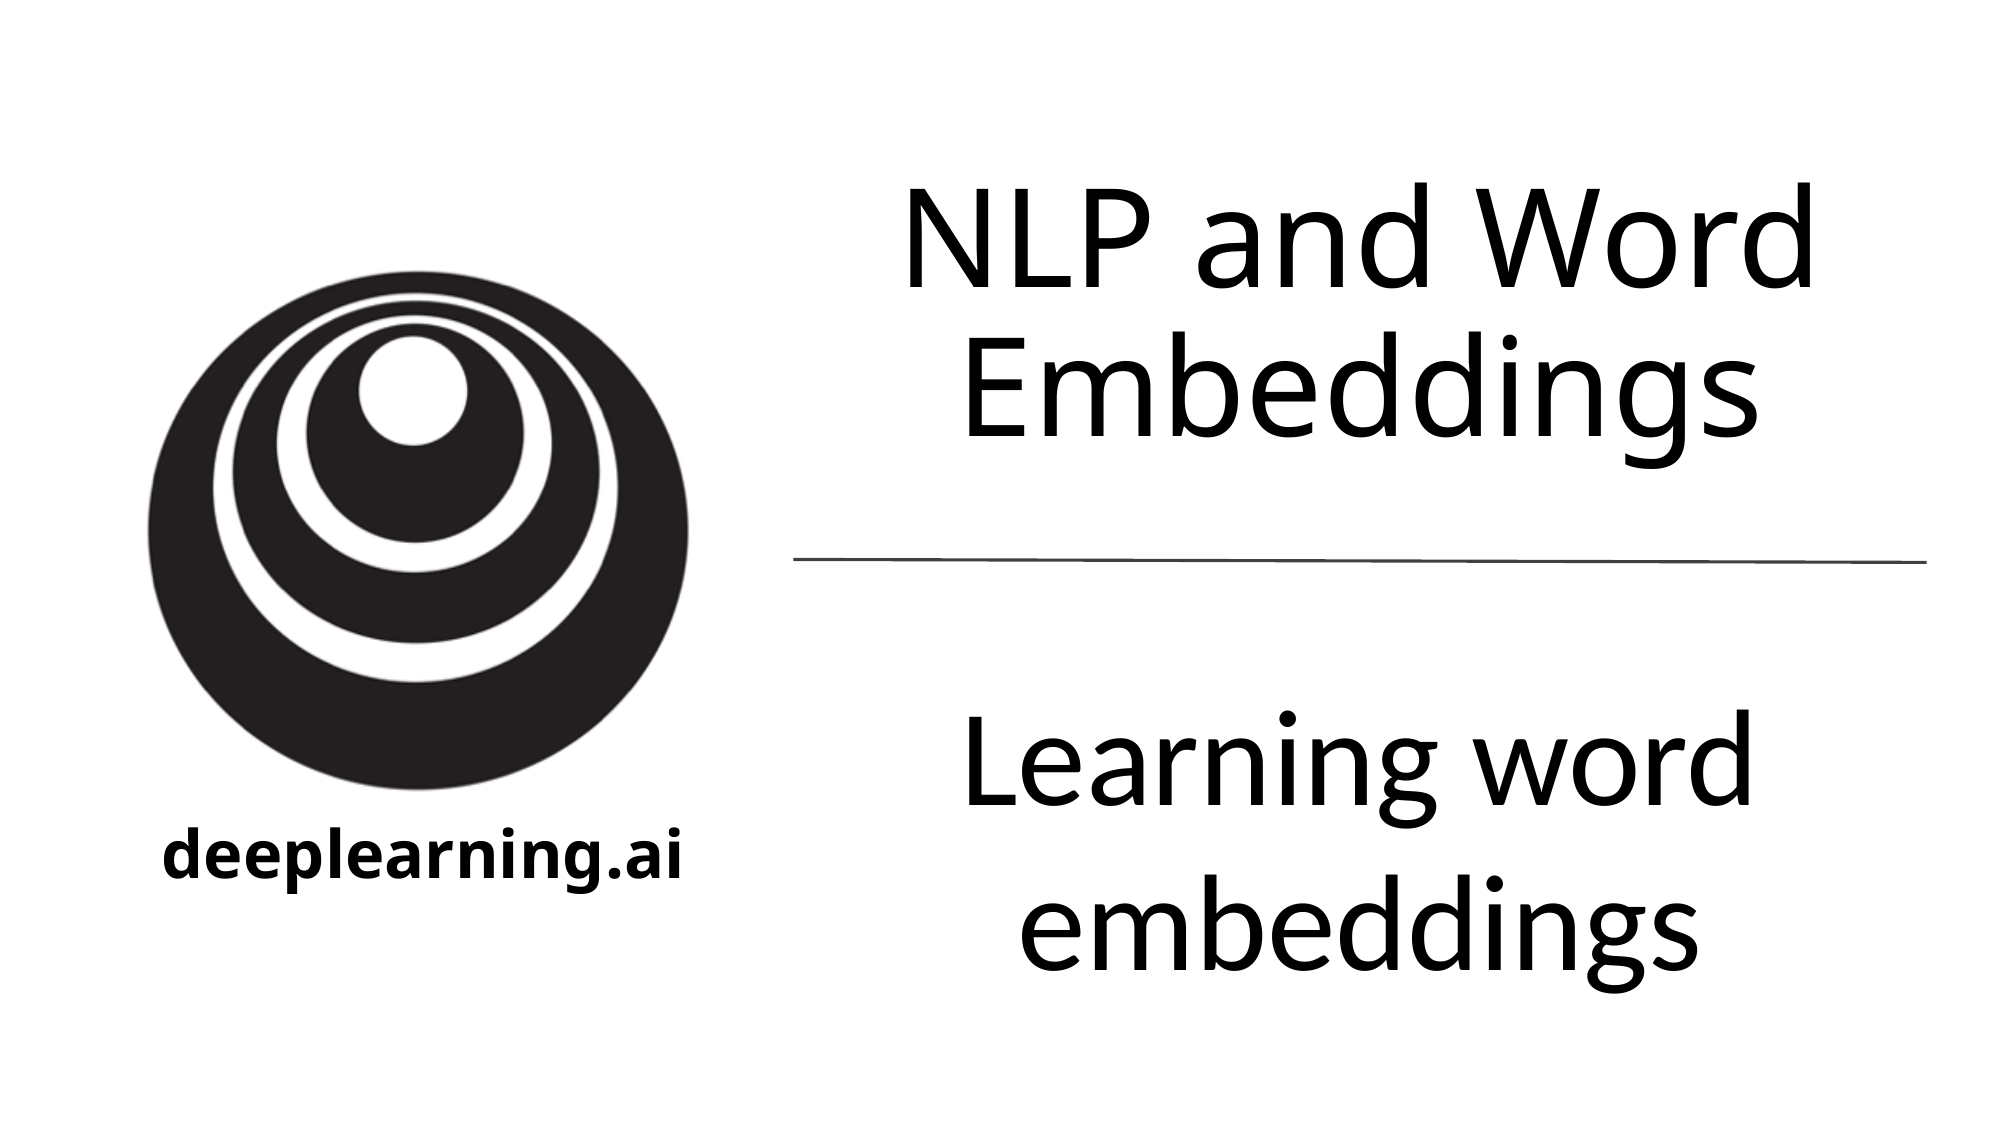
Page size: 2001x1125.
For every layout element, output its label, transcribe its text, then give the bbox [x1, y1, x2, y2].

text_box deeplearning.ai [56, 768, 759, 901]
text_box Learning word embeddings [759, 660, 1961, 1009]
title NLP and Word Embeddings [848, 161, 1872, 462]
picture [108, 234, 739, 768]
text_box [179, 194, 669, 702]
